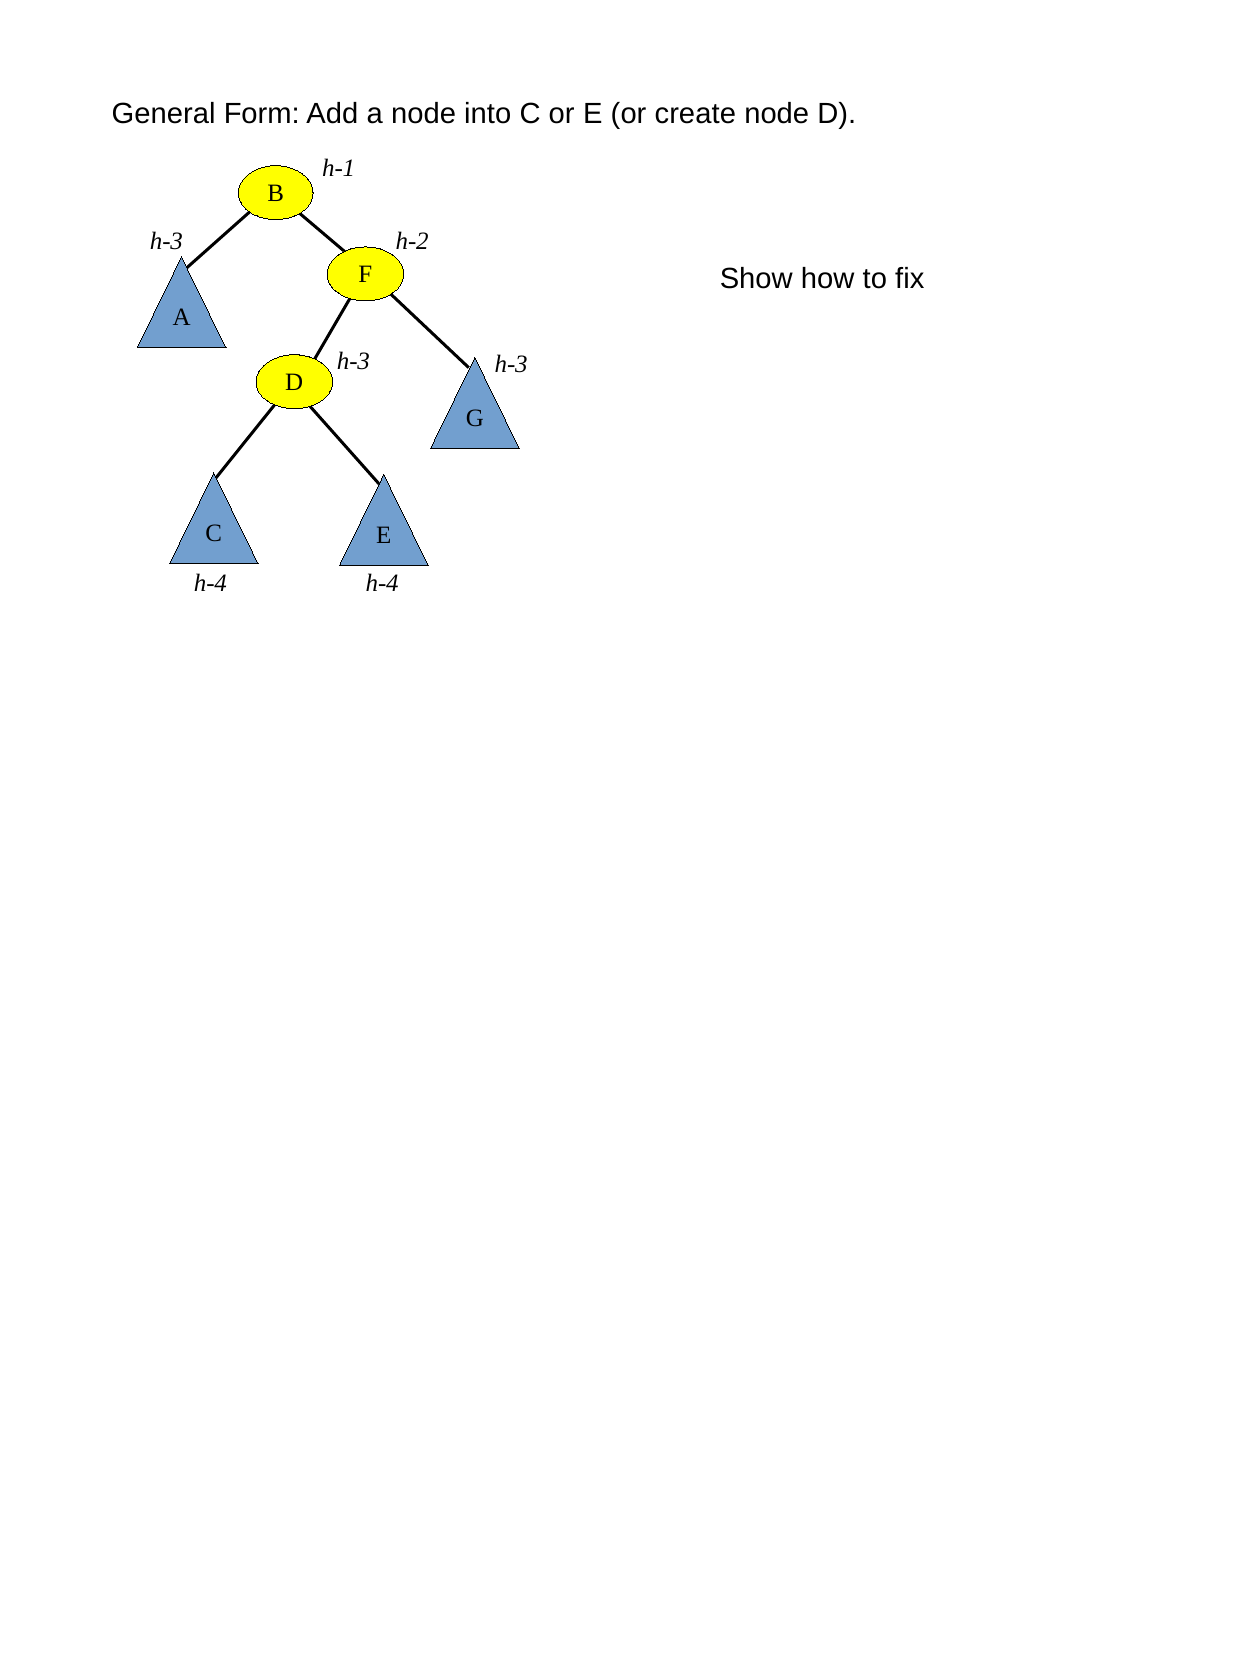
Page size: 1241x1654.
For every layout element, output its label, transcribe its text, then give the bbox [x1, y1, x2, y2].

text_box h-1 [307, 146, 416, 242]
text_box h-4 [350, 561, 490, 602]
text_box D [256, 354, 333, 409]
text_box General Form: Add a node into C or E (or create node D). [96, 90, 870, 138]
text_box C [169, 472, 257, 564]
text_box h-2 [380, 219, 454, 260]
text_box Show how to fix [705, 255, 939, 303]
text_box F [327, 246, 404, 301]
text_box B [238, 165, 307, 220]
text_box A [137, 261, 227, 348]
text_box E [339, 474, 427, 566]
text_box h-3 [322, 340, 395, 381]
text_box G [430, 357, 520, 449]
text_box h-3 [135, 220, 208, 261]
text_box h-3 [479, 342, 552, 383]
text_box h-4 [179, 561, 318, 602]
